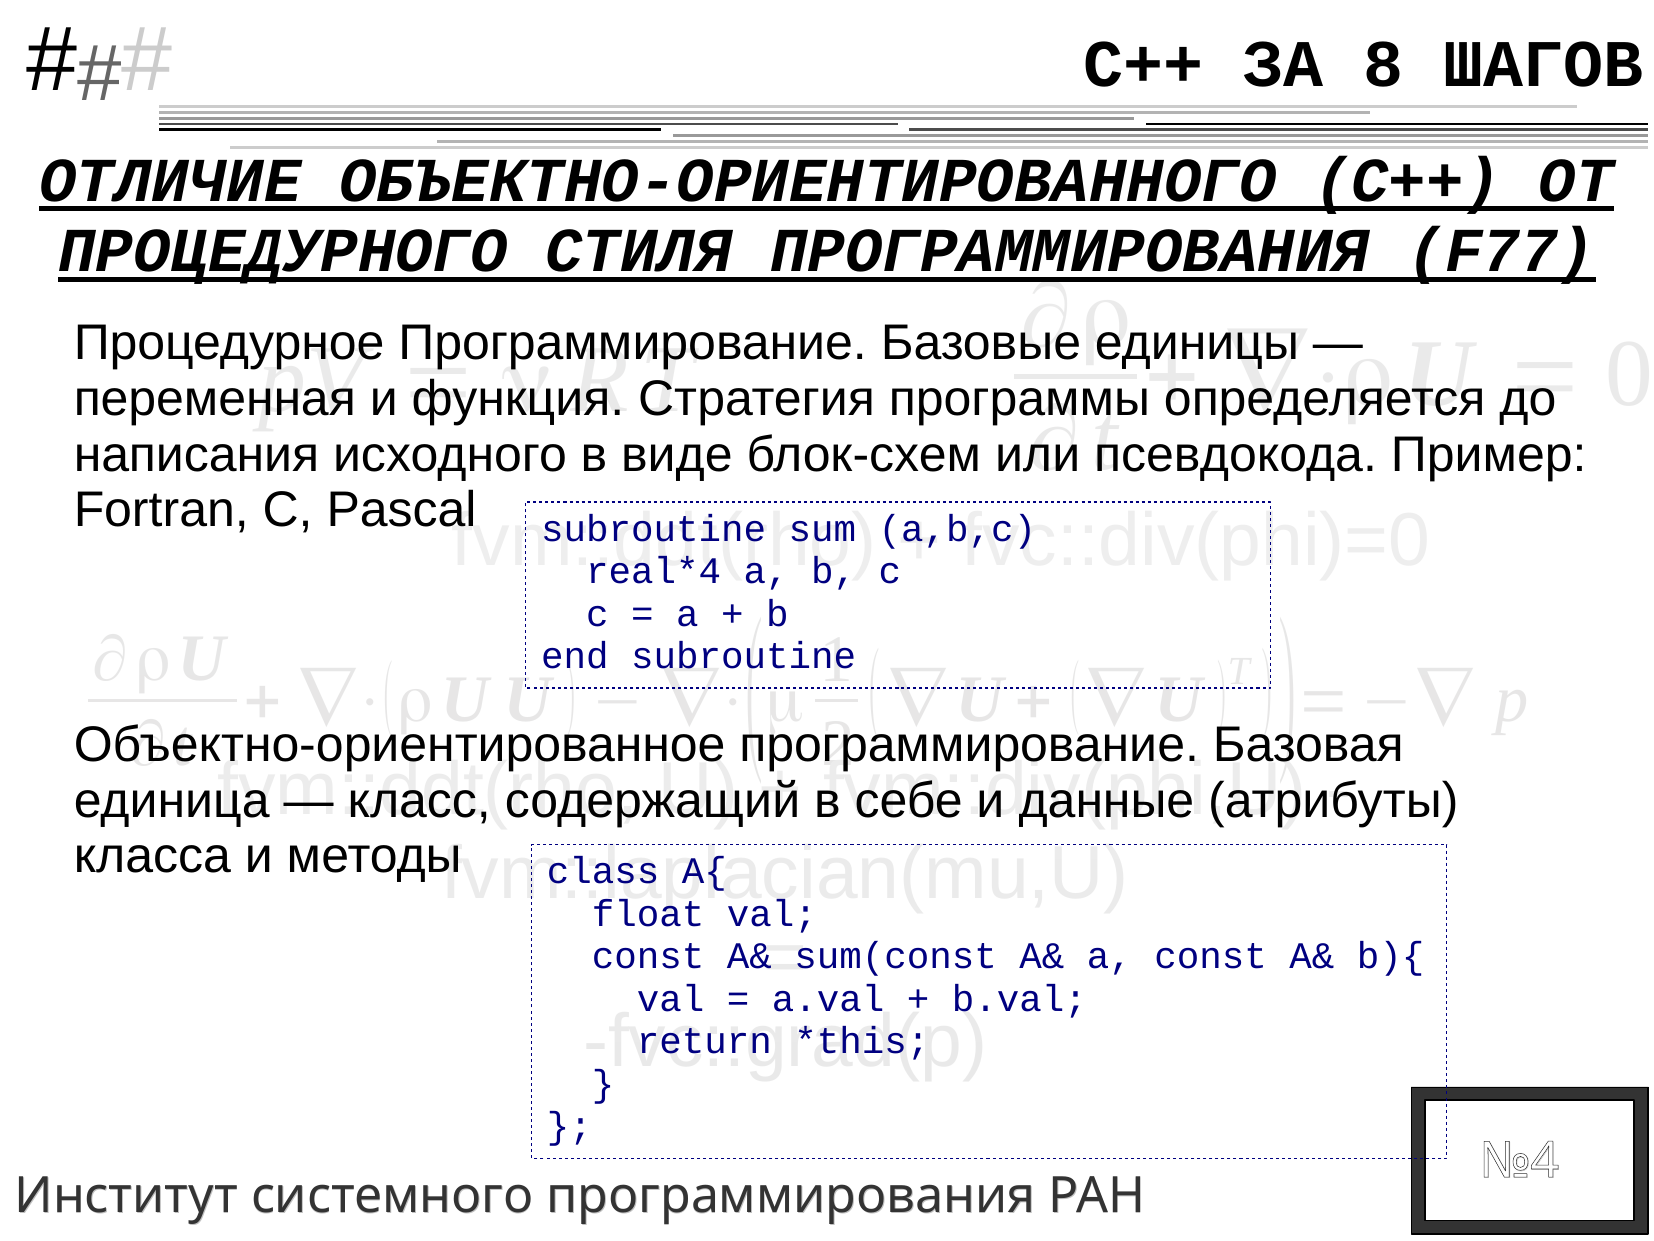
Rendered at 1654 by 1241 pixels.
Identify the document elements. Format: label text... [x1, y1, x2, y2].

text_box Процедурное Программирование. Базовые единицы — переменная и функция. Стратегия программы определяется до написания исходного в виде блок-схем или псевдокода. Пример: Fortran, C, Pascal [59, 307, 1625, 573]
title ОТЛИЧИЕ ОБЪЕКТНО-ОРИЕНТИРОВАННОГО (C++) ОТ ПРОЦЕДУРНОГО СТИЛЯ ПРОГРАММИРОВАНИЯ (F77) [0, 148, 1654, 291]
text_box class A{ float val; const A& sum(const A& a, const A& b){ val = a.val + b.val; return *this; } }; [531, 844, 1447, 1159]
text_box Объектно-ориентированное программирование. Базовая единица — класс, содержащий в себе и данные (атрибуты) класса и методы [59, 708, 1625, 910]
text_box subroutine sum (a,b,c) real*4 a, b, c c = a + b end subroutine [525, 501, 1271, 689]
